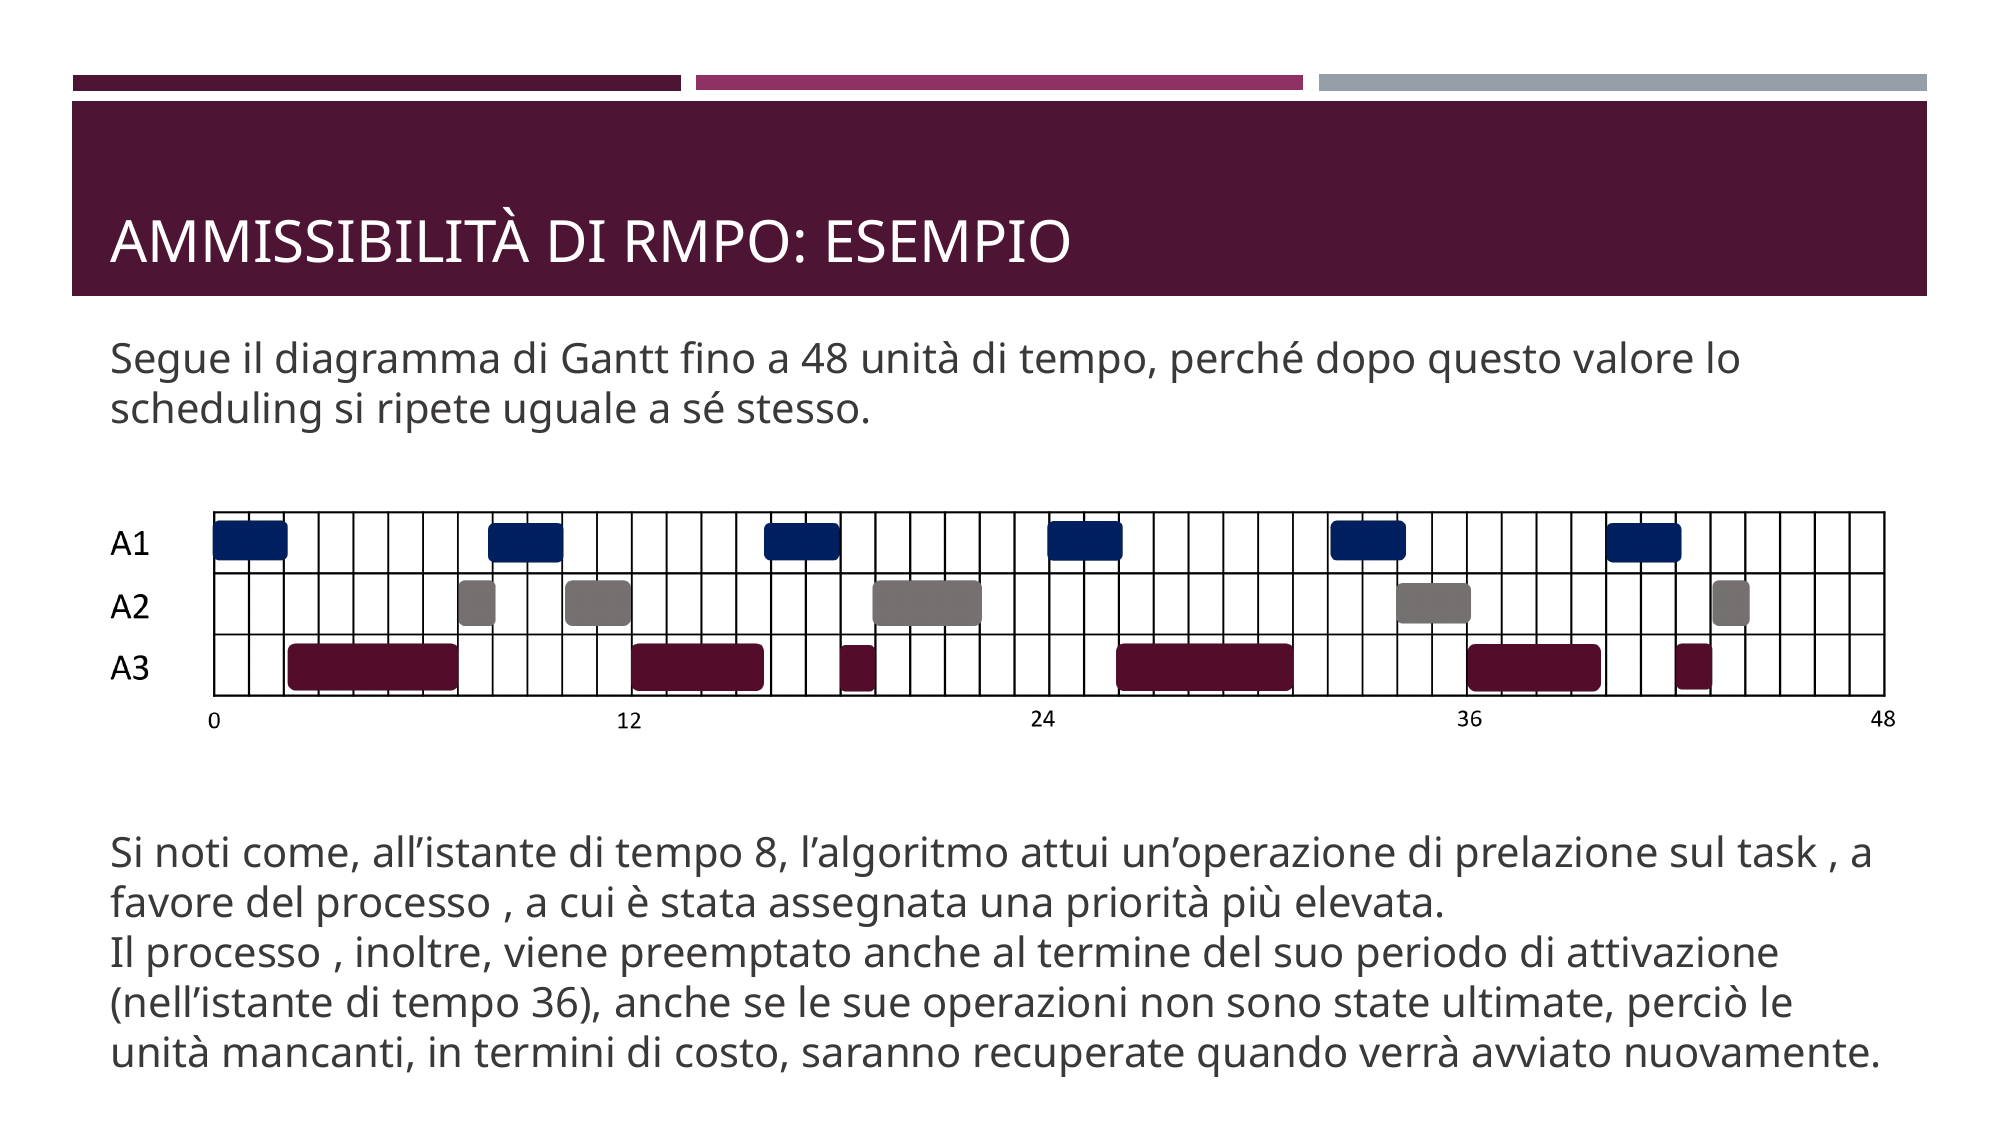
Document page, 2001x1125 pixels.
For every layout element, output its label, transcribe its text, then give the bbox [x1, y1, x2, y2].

text_box Segue il diagramma di Gantt fino a 48 unità di tempo, perché dopo questo valore lo scheduling si ripete uguale a sé stesso. [95, 324, 1905, 441]
text_box Si noti come, all’istante di tempo 8, l’algoritmo attui un’operazione di prelazione sul task , a favore del processo , a cui è stata assegnata una priorità più elevata. Il processo , inoltre, viene preemptato anche al termine del suo periodo di attivazione (nell’istante di tempo 36), anche se le sue operazioni non sono state ultimate, perciò le unità mancanti, in termini di costo, saranno recuperate quando verrà avviato nuovamente. [95, 818, 1905, 1086]
title Ammissibilità di RMPO: esempio [95, 115, 1905, 282]
picture [87, 508, 1913, 750]
